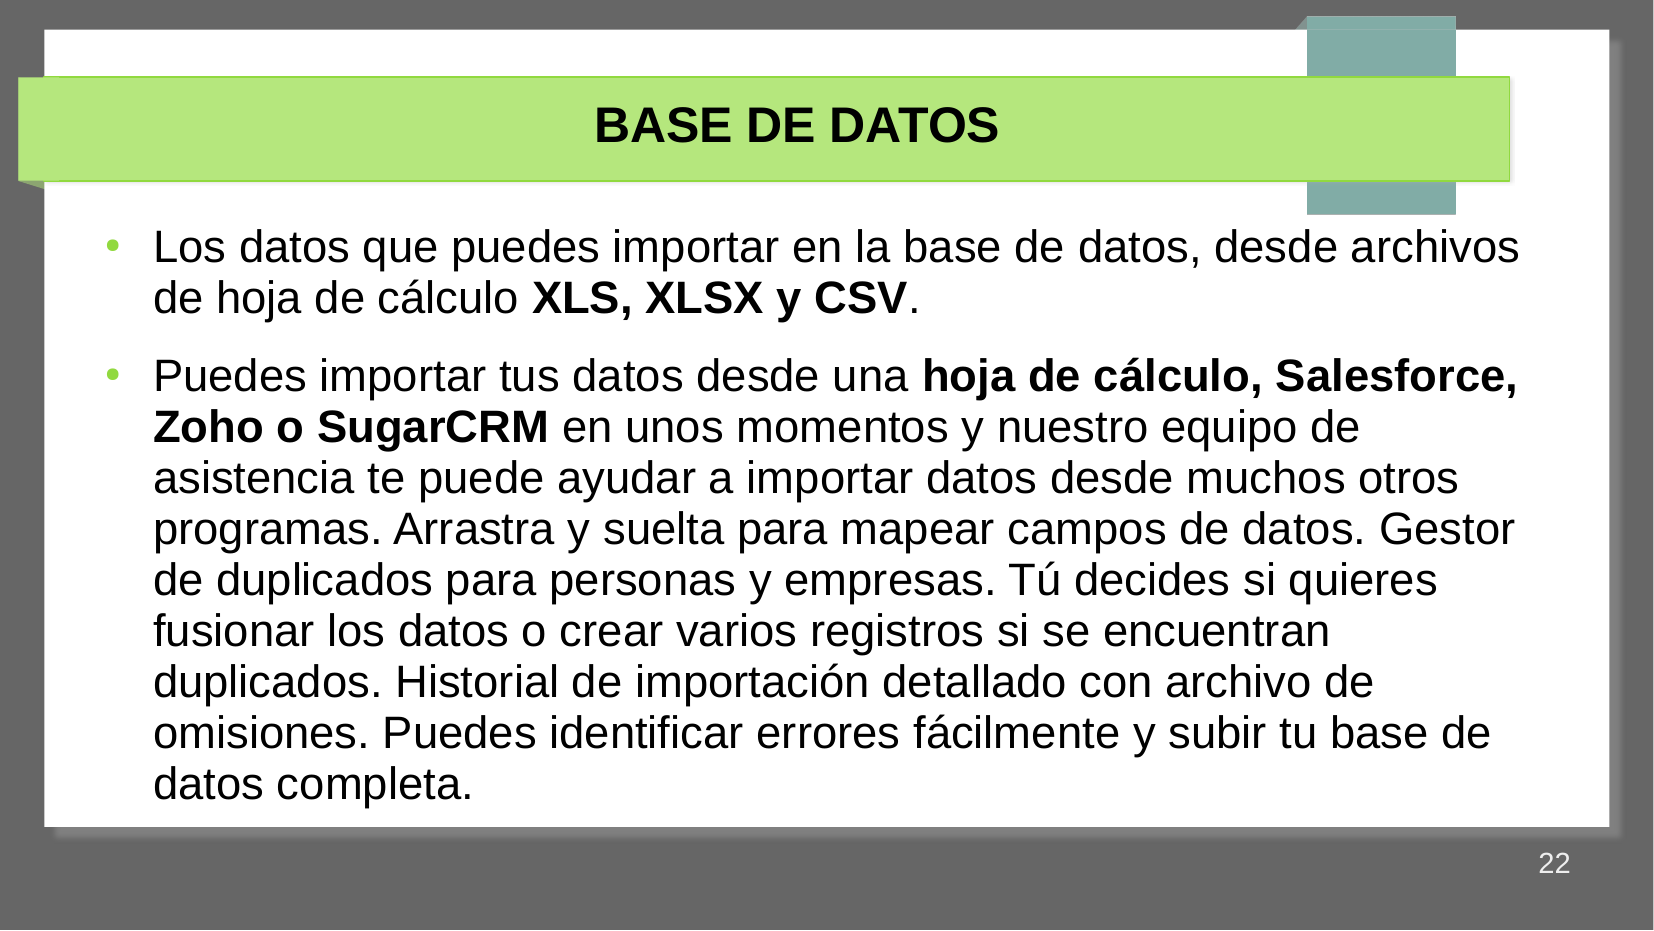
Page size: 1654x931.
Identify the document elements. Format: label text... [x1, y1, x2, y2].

title BASE DE DATOS [88, 73, 1506, 178]
list Los datos que puedes importar en la base de datos, desde archivos de hoja de cálculo XLS, XLSX y CSV. Puedes importar tus datos desde una hoja de cálculo, Salesforce, Zoho o SugarCRM en unos momentos y nuestro equipo de asistencia te puede ayudar a importar datos desde muchos otros programas. Arrastra y suelta para mapear campos de datos. Gestor de duplicados para personas y empresas. Tú decides si quieres fusionar los datos o crear varios registros si se encuentran duplicados. Historial de importación detallado con archivo de omisiones. Puedes identificar errores fácilmente y subir tu base de datos completa. [88, 221, 1565, 813]
